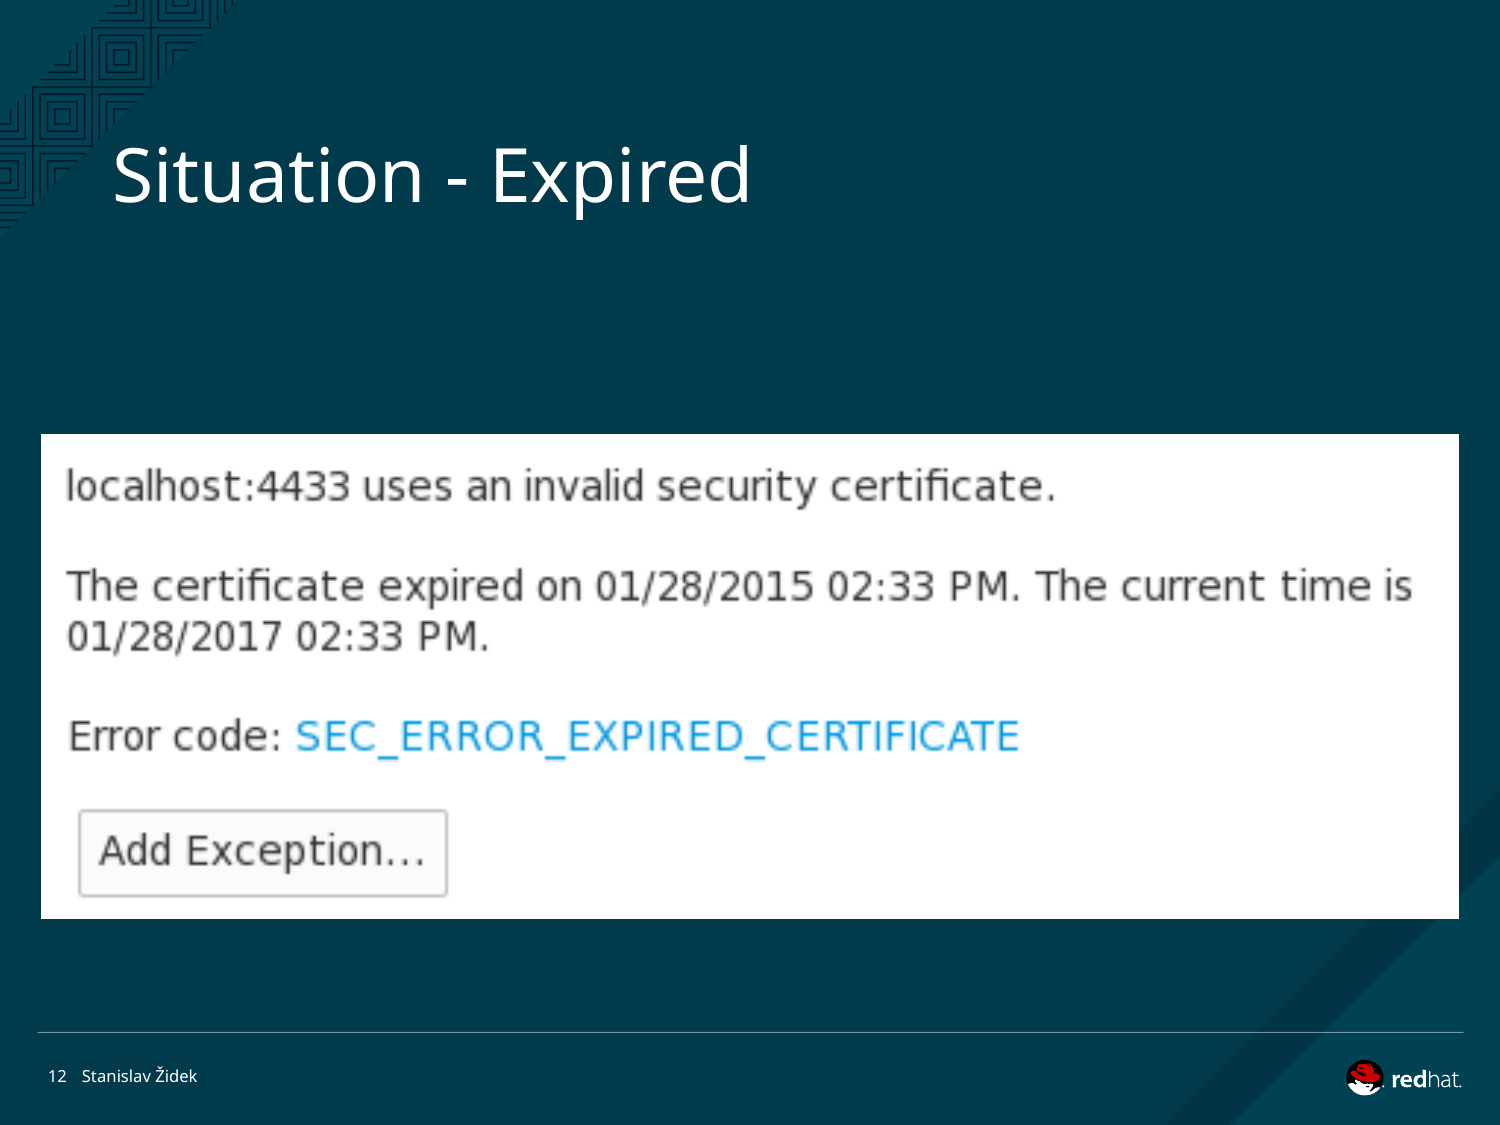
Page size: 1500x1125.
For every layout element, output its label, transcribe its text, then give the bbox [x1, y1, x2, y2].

title Situation - Expired [112, 0, 1388, 225]
picture [42, 435, 1458, 918]
